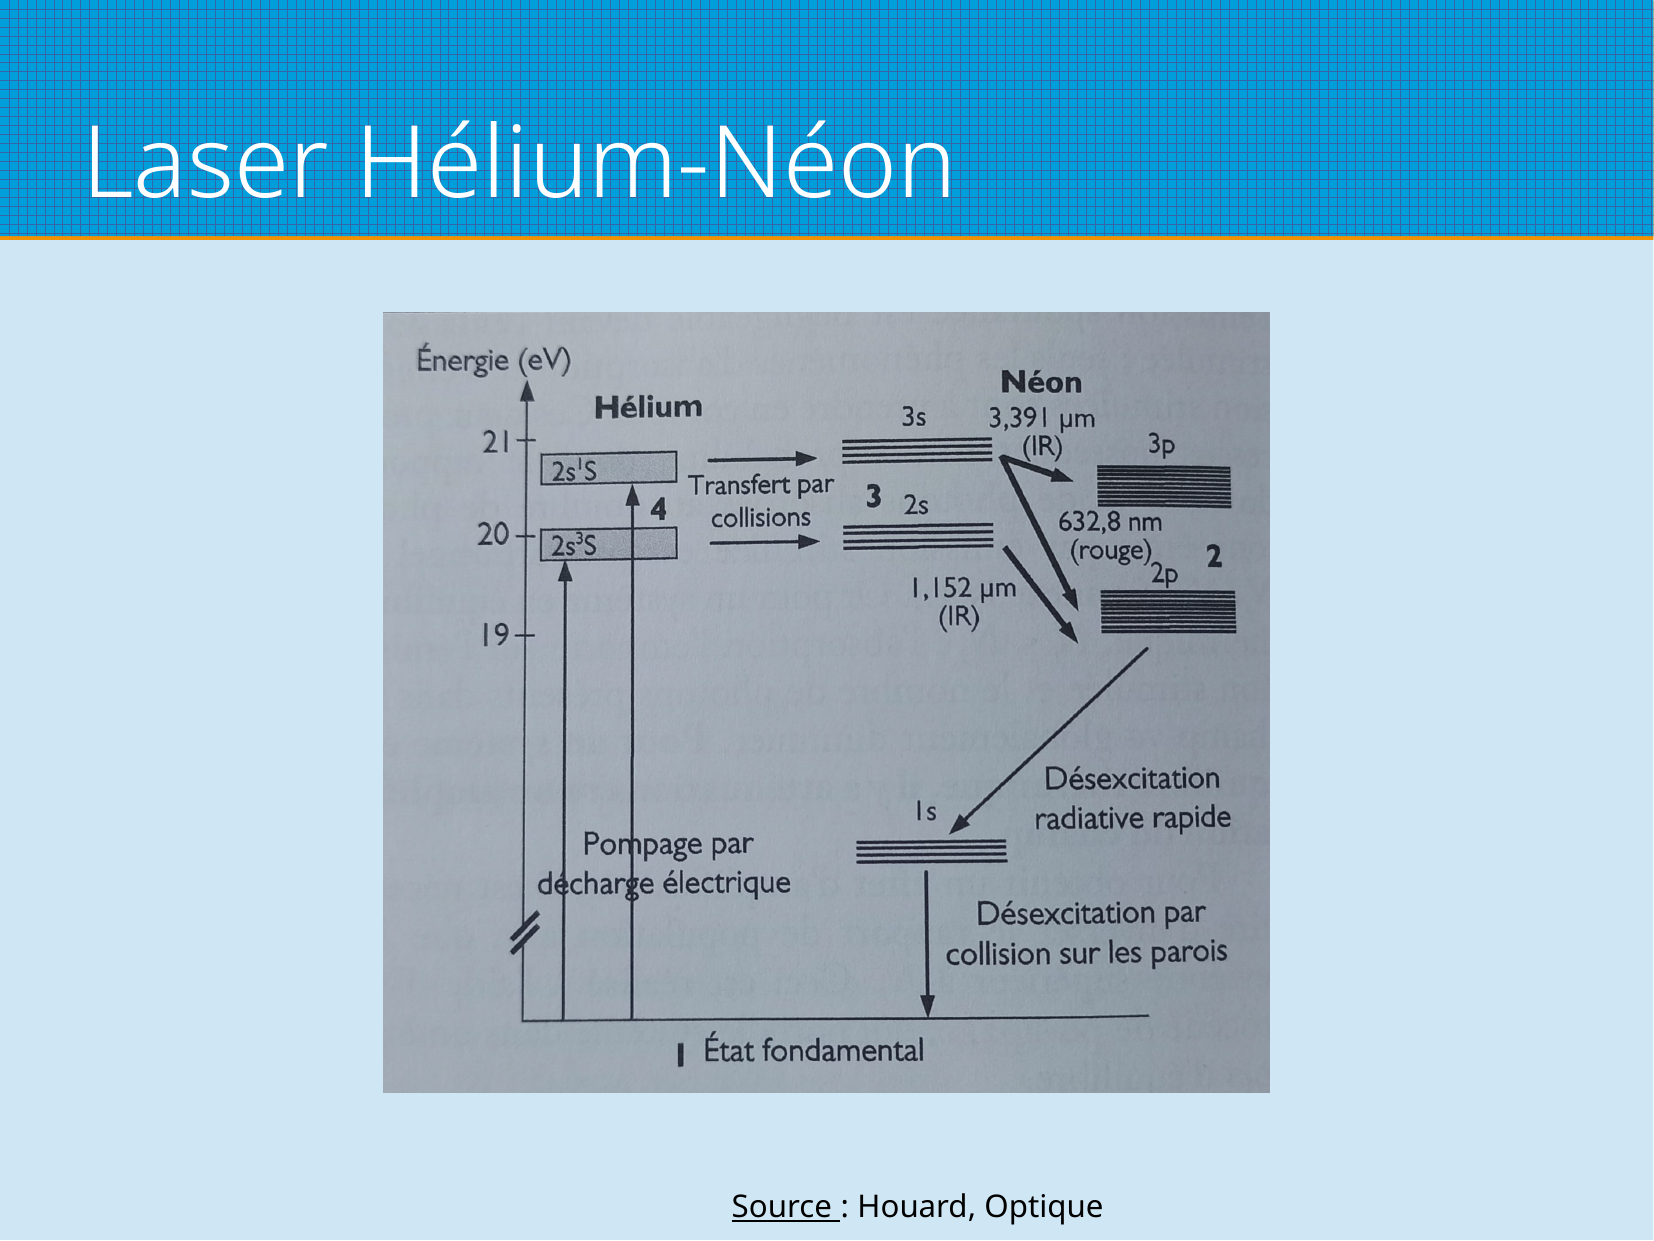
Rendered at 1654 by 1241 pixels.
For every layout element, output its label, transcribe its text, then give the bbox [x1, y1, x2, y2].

picture [383, 312, 1270, 1093]
text_box Source : Houard, Optique [725, 1179, 1654, 1232]
title Laser Hélium-Néon [82, 19, 1571, 227]
